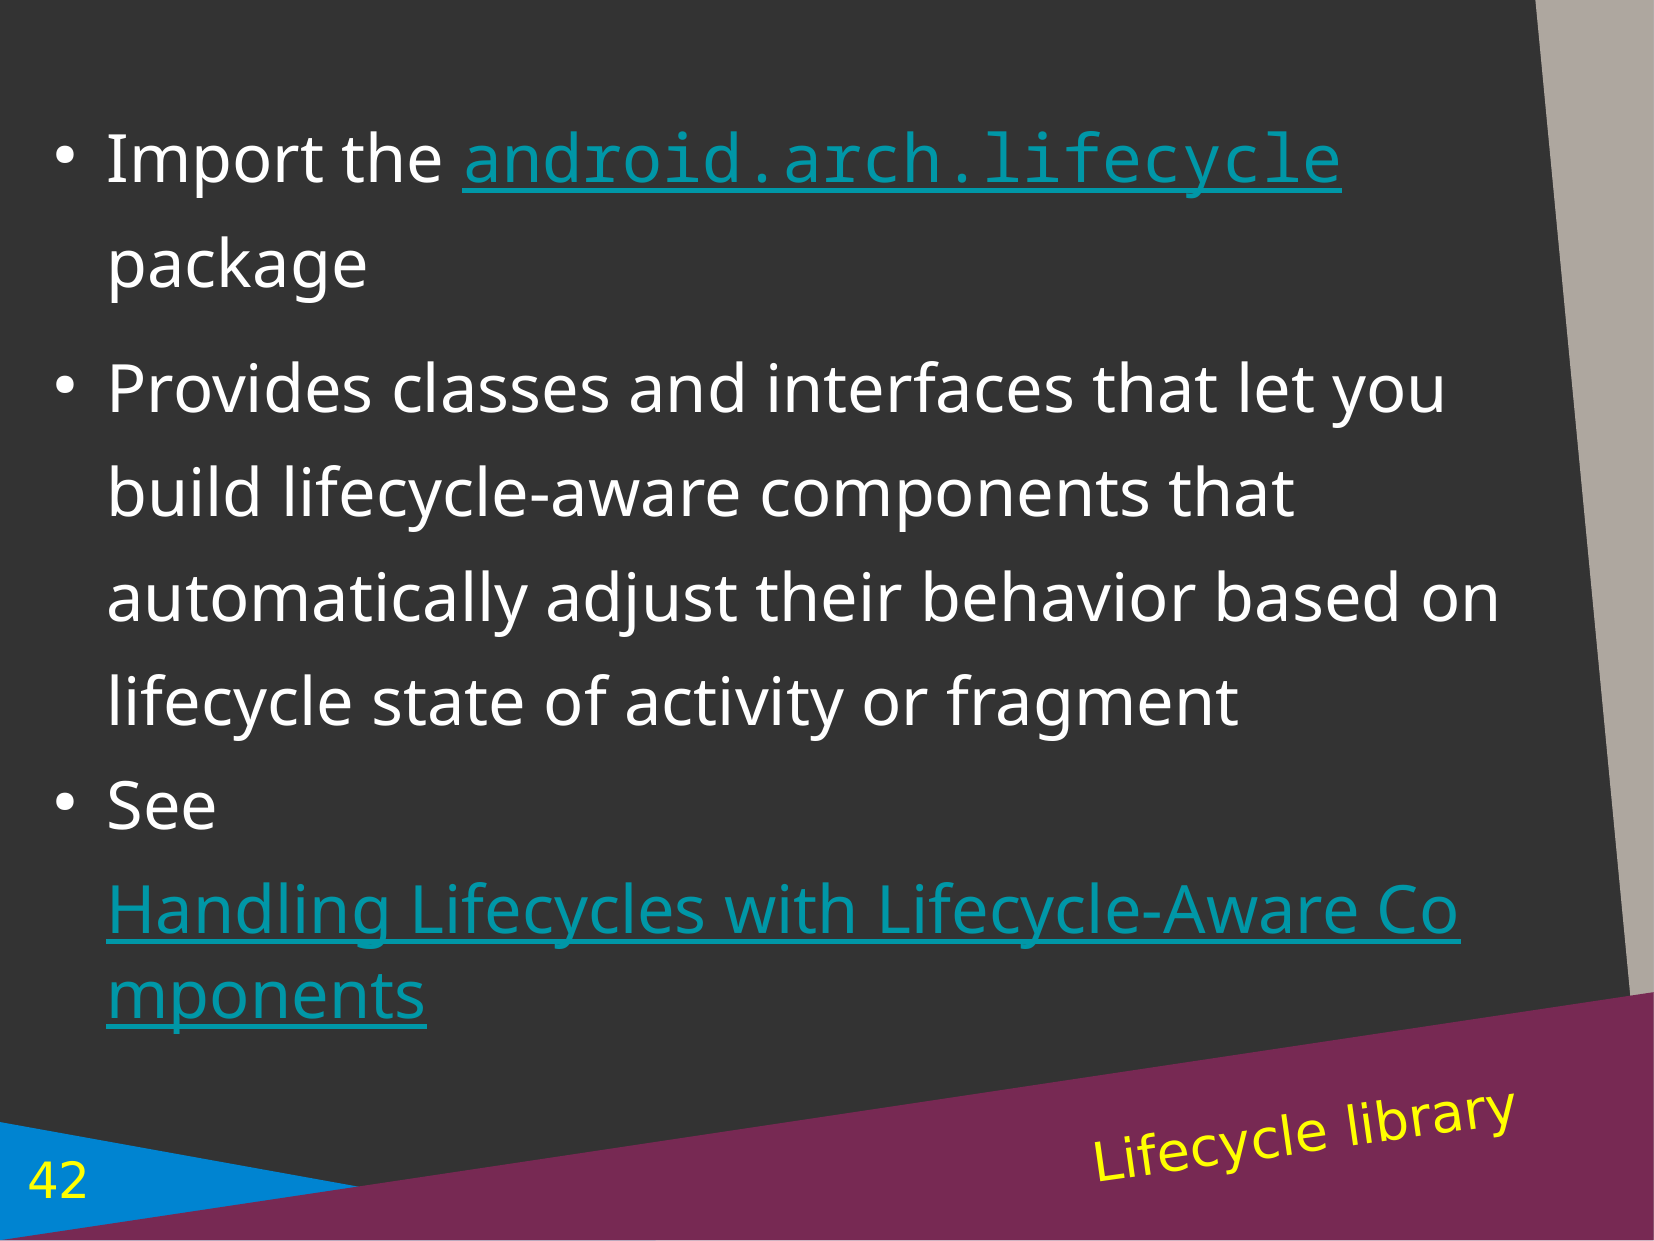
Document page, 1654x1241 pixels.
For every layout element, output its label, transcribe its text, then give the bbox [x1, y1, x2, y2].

list Import the android.arch.lifecycle package Provides classes and interfaces that let you build lifecycle-aware components that automatically adjust their behavior based on lifecycle state of activity or fragment See Handling Lifecycles with Lifecycle-Aware Components [35, 59, 1524, 993]
title Lifecycle library [956, 995, 1654, 1241]
